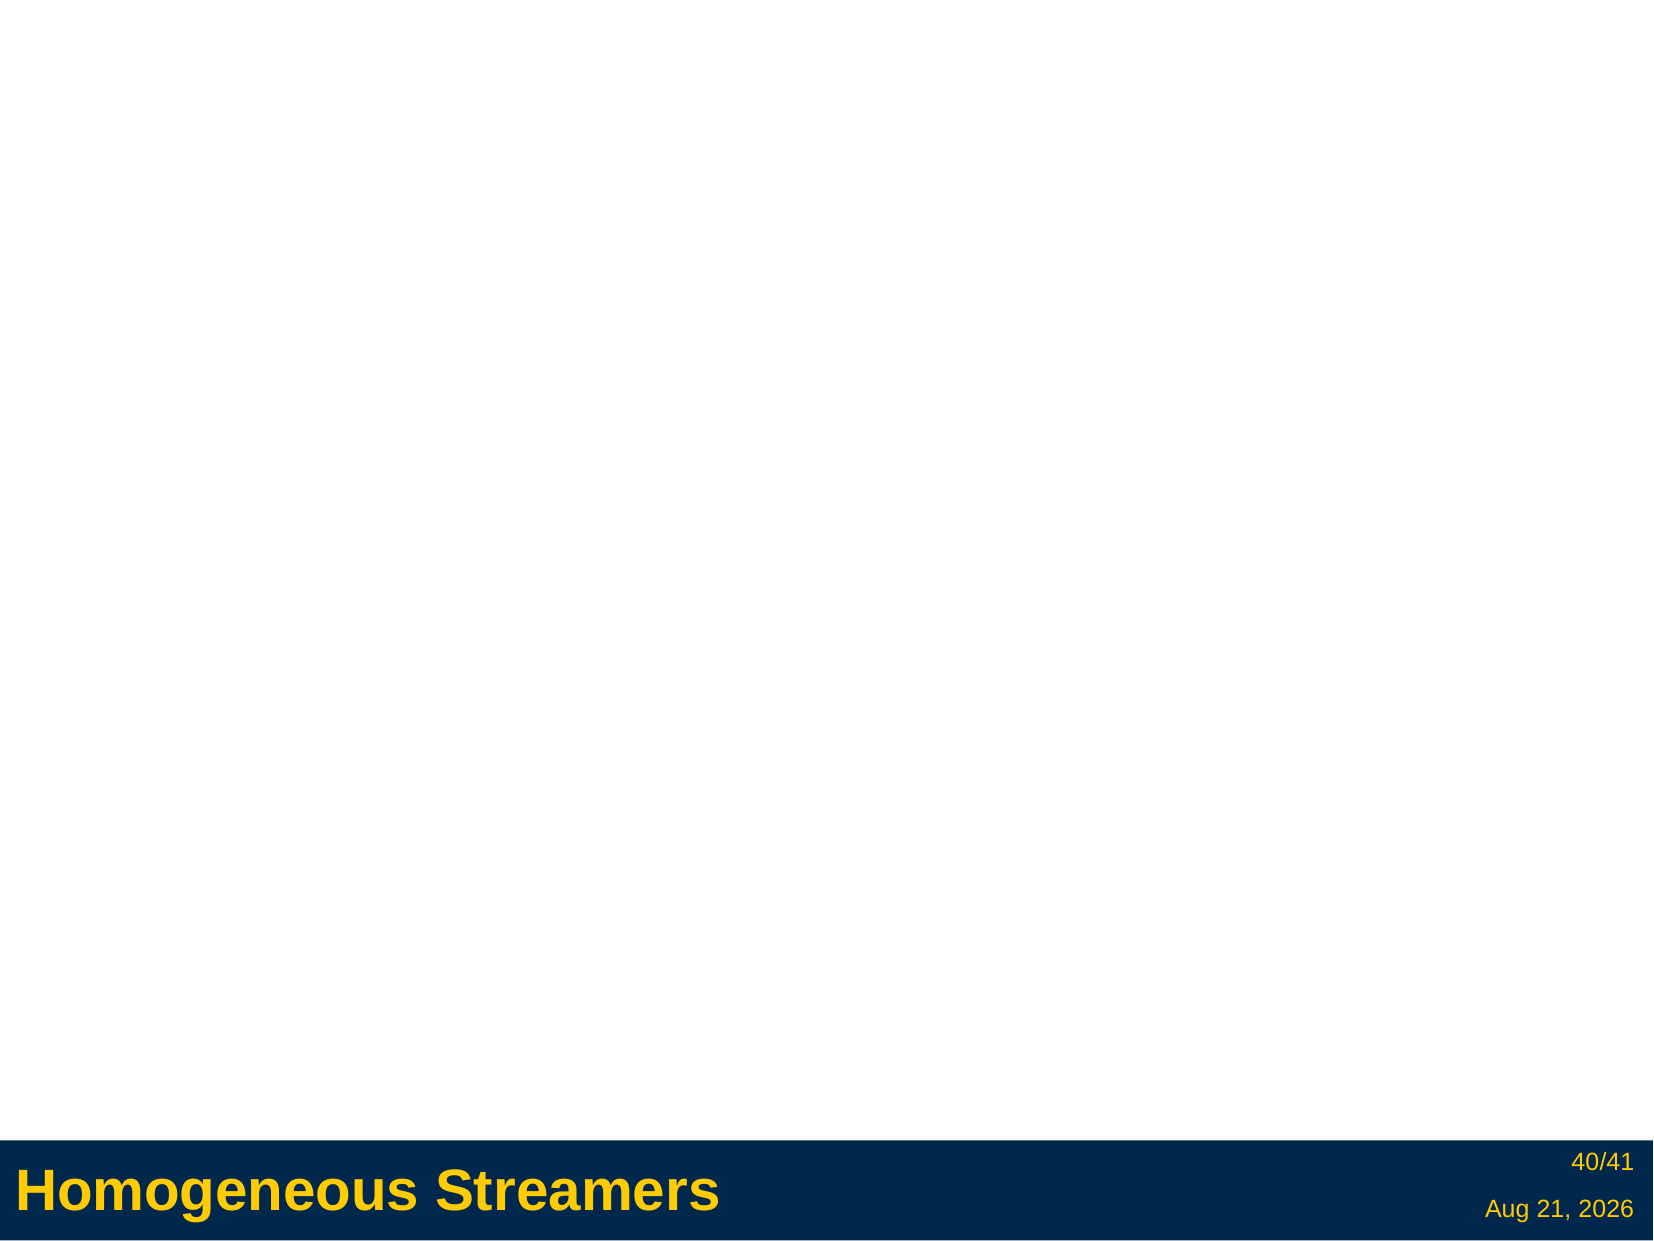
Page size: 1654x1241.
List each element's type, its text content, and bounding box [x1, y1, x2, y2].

title Homogeneous Streamers [14, 1140, 1380, 1241]
